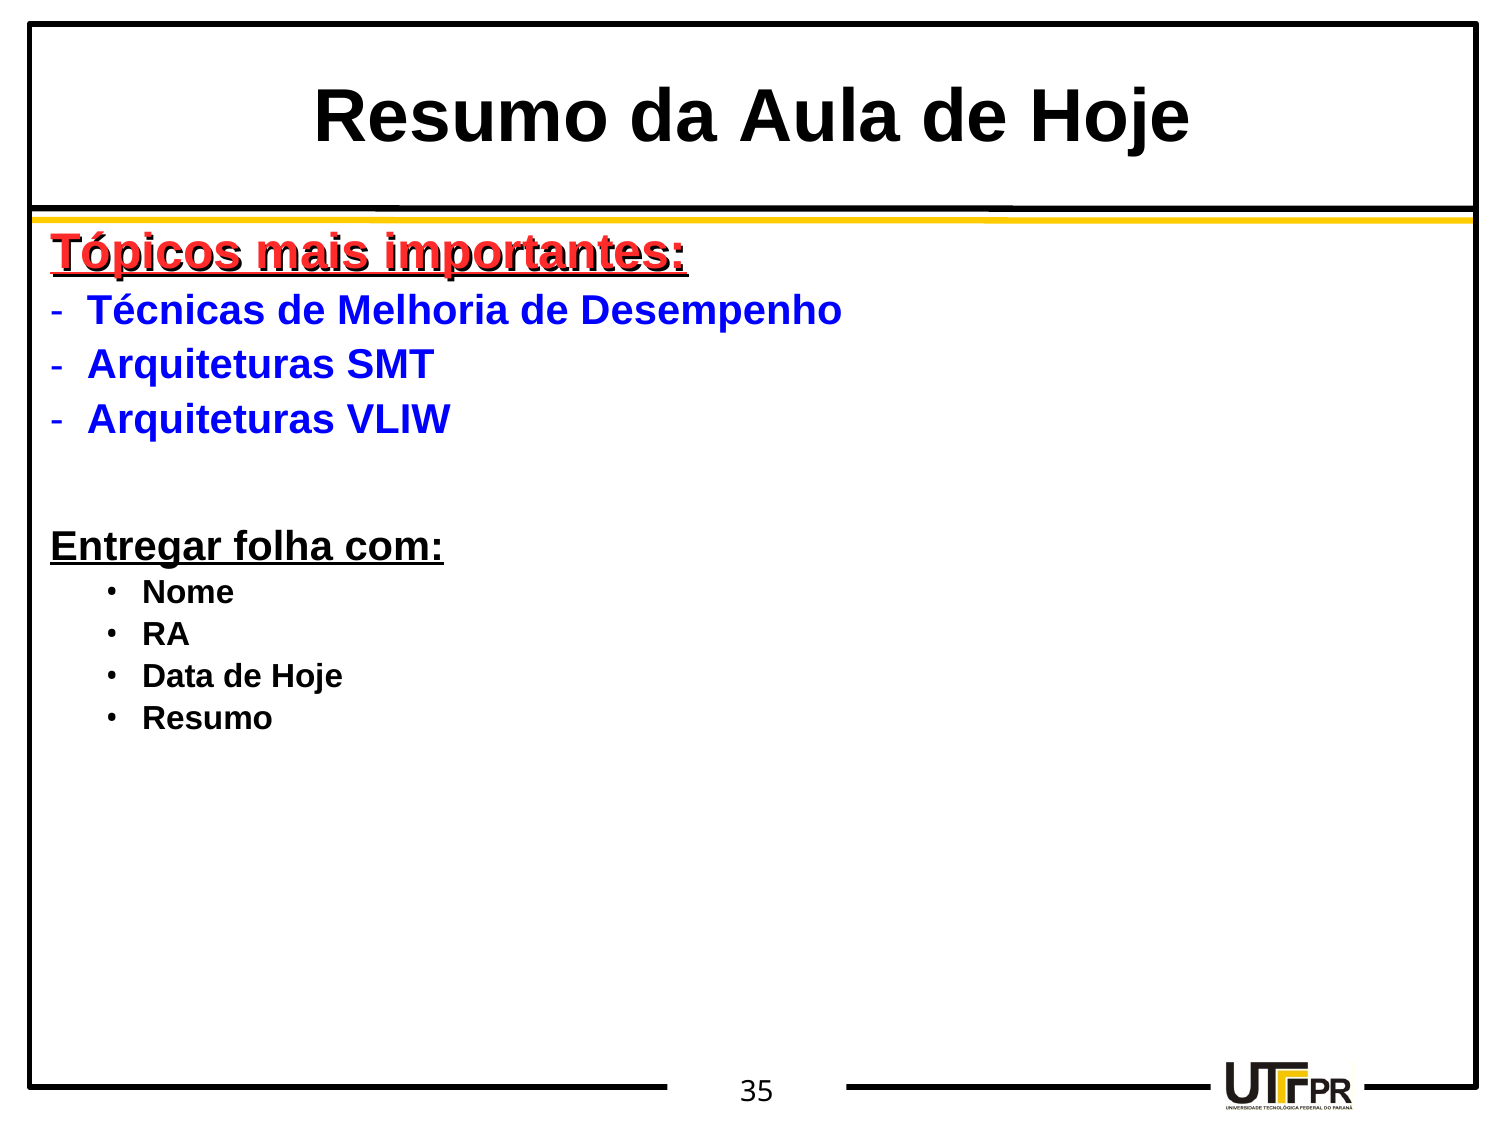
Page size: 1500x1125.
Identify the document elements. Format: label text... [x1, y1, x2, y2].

picture [1225, 1065, 1353, 1110]
title Resumo da Aula de Hoje [29, 73, 1477, 168]
list Tópicos mais importantes: Técnicas de Melhoria de Desempenho Arquiteturas SMT Arquiteturas VLIW Entregar folha com: Nome RA Data de Hoje Resumo [35, 225, 1471, 1065]
